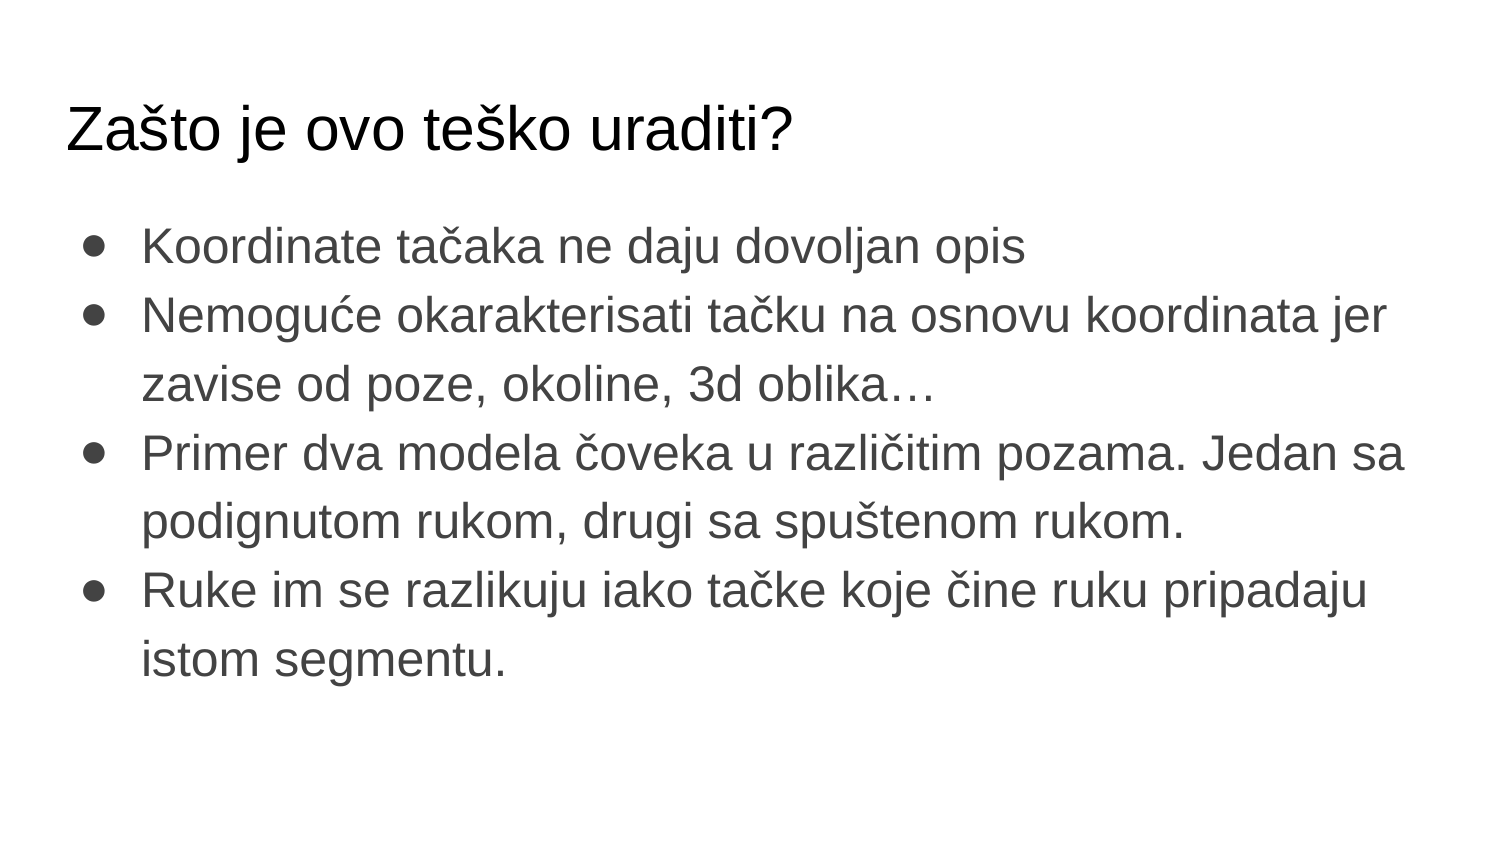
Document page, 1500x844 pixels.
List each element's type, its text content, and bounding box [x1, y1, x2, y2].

title Zašto je ovo teško uraditi? [51, 72, 1449, 167]
list Koordinate tačaka ne daju dovoljan opis Nemoguće okarakterisati tačku na osnovu koordinata jer zavise od poze, okoline, 3d oblika… Primer dva modela čoveka u različitim pozama. Jedan sa podignutom rukom, drugi sa spuštenom rukom. Ruke im se razlikuju iako tačke koje čine ruku pripadaju istom segmentu. [51, 189, 1449, 750]
